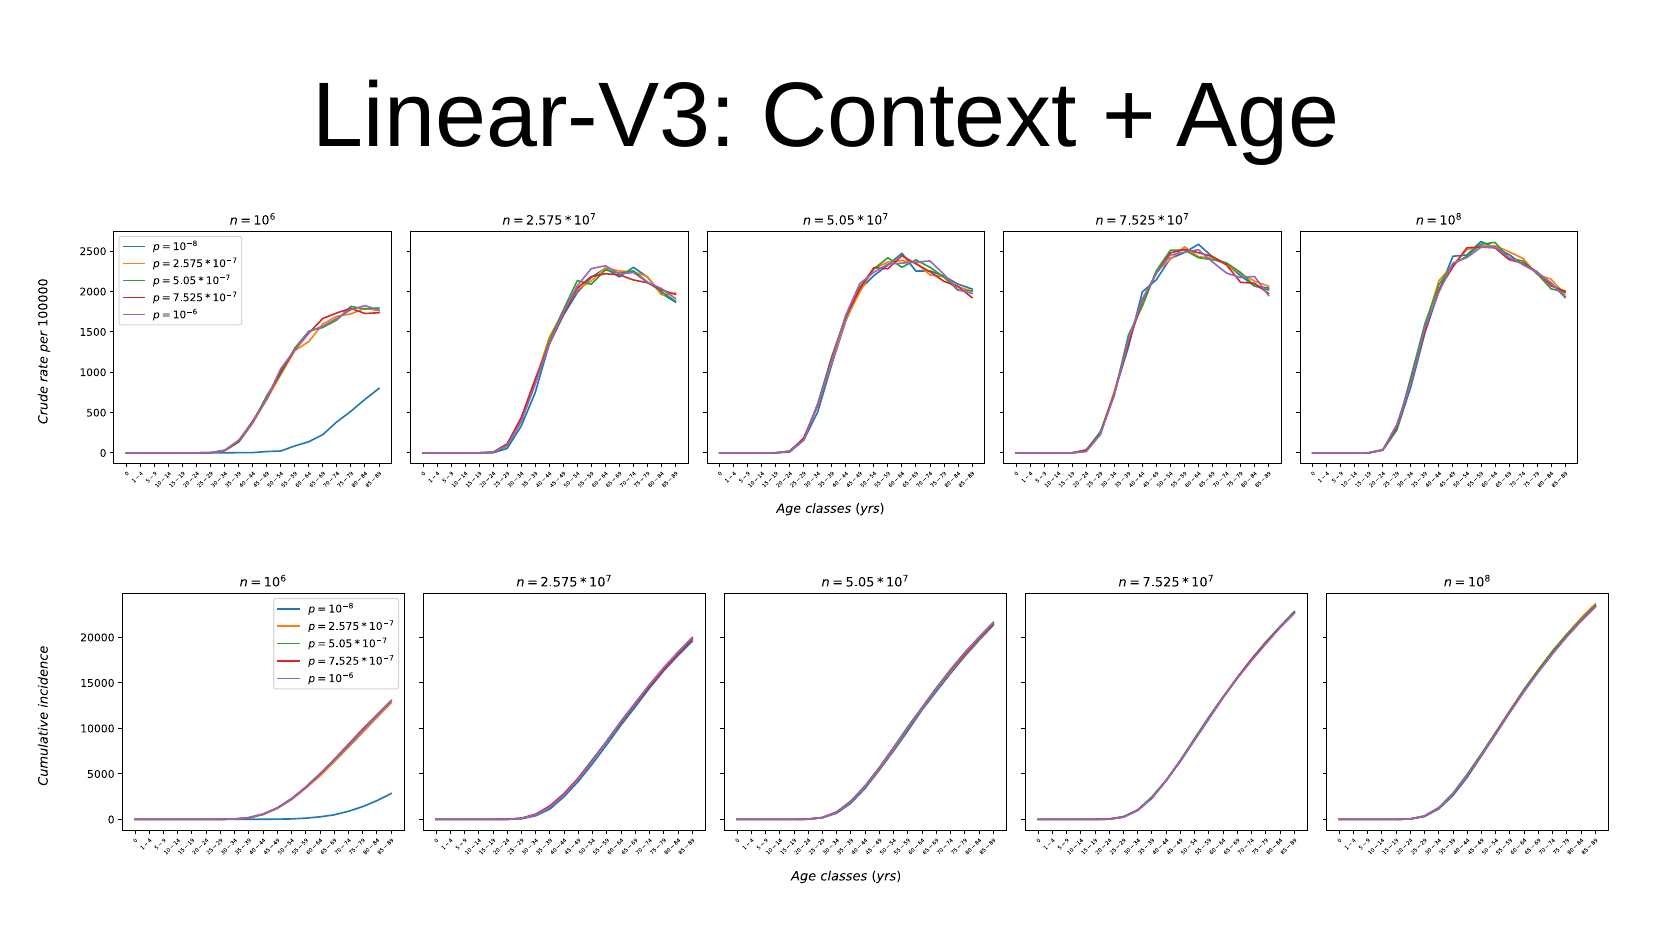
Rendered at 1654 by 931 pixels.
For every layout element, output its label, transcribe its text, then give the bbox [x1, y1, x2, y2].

picture [0, 555, 1654, 887]
picture [0, 188, 1654, 521]
title Linear-V3: Context + Age [82, 37, 1571, 188]
